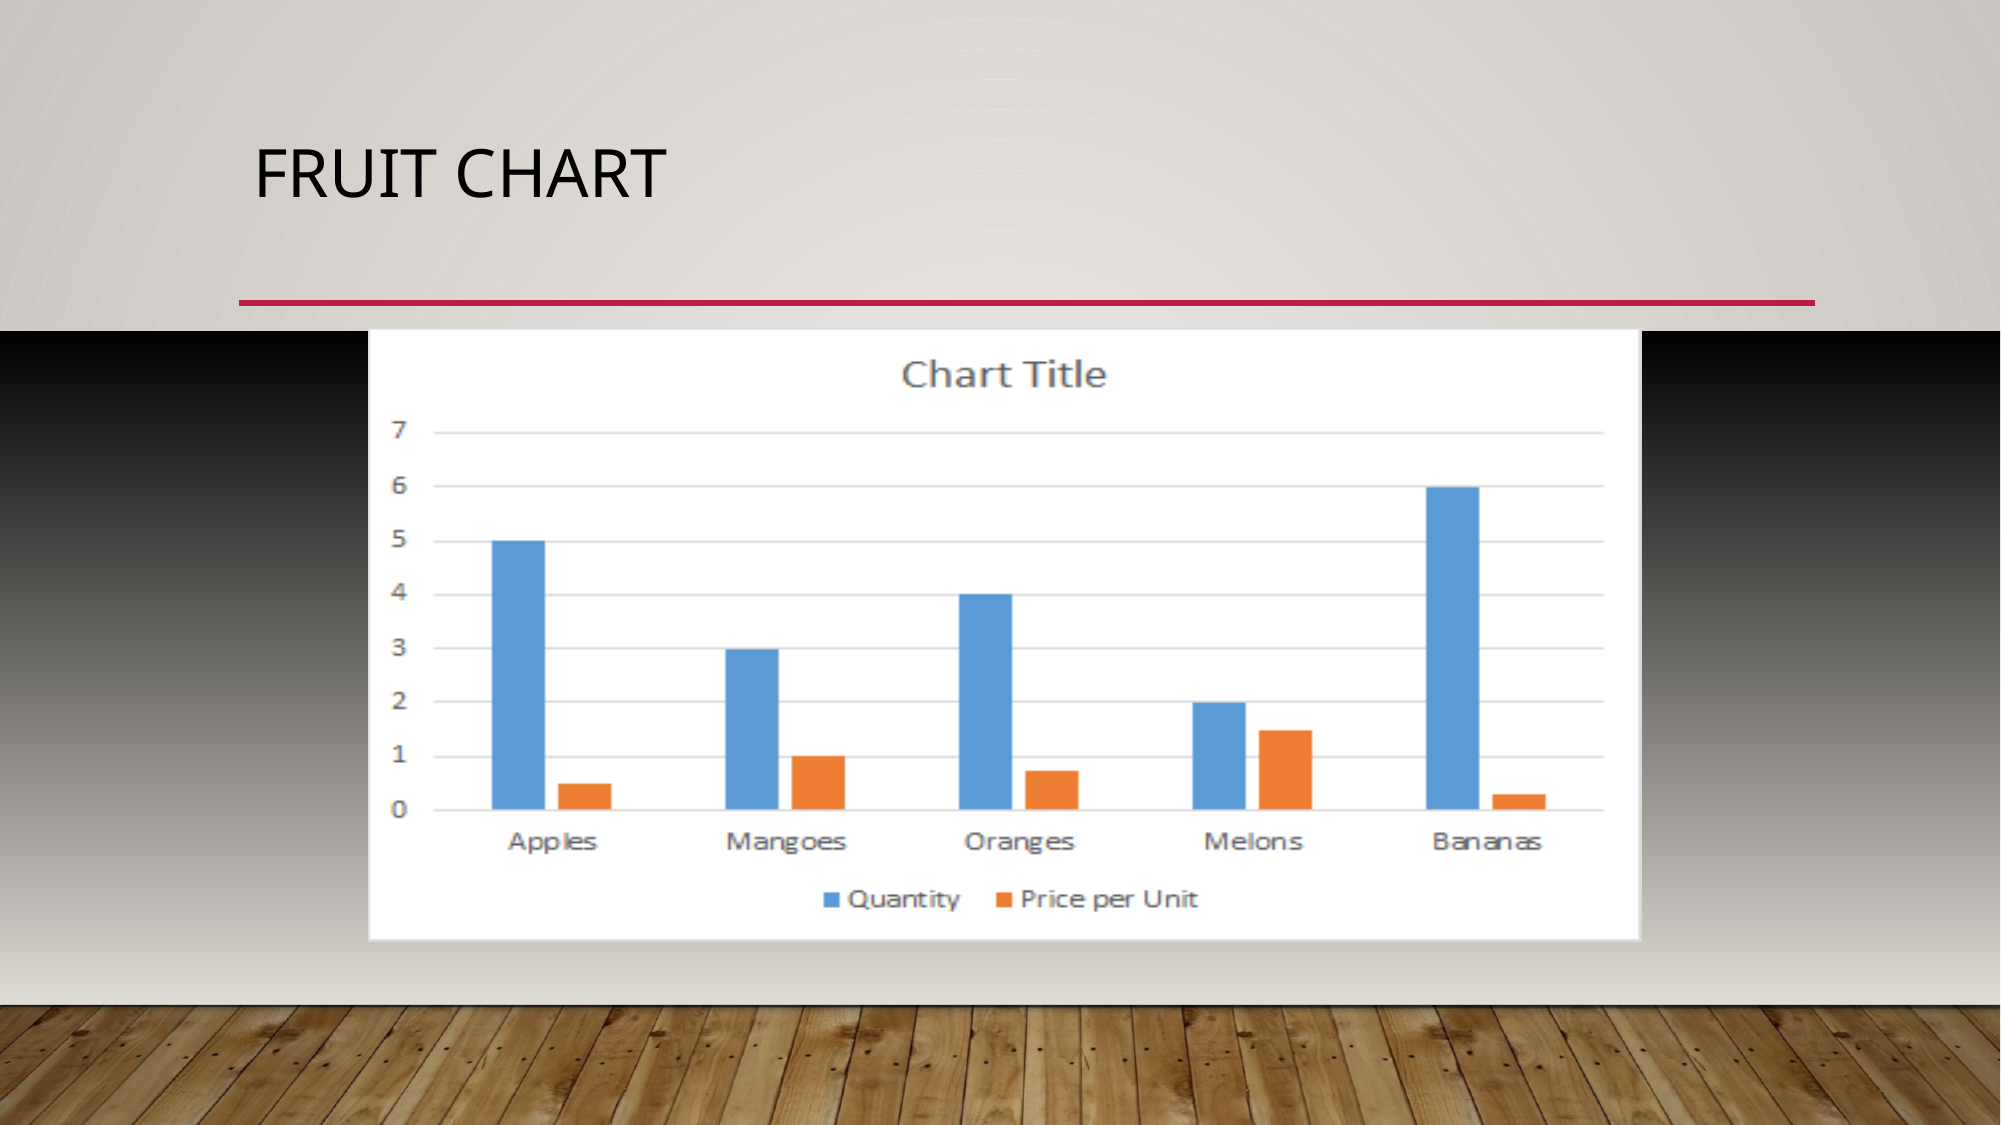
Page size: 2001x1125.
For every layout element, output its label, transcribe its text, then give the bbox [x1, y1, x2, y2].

title Fruit Chart [238, 131, 1814, 305]
picture [368, 328, 1642, 942]
